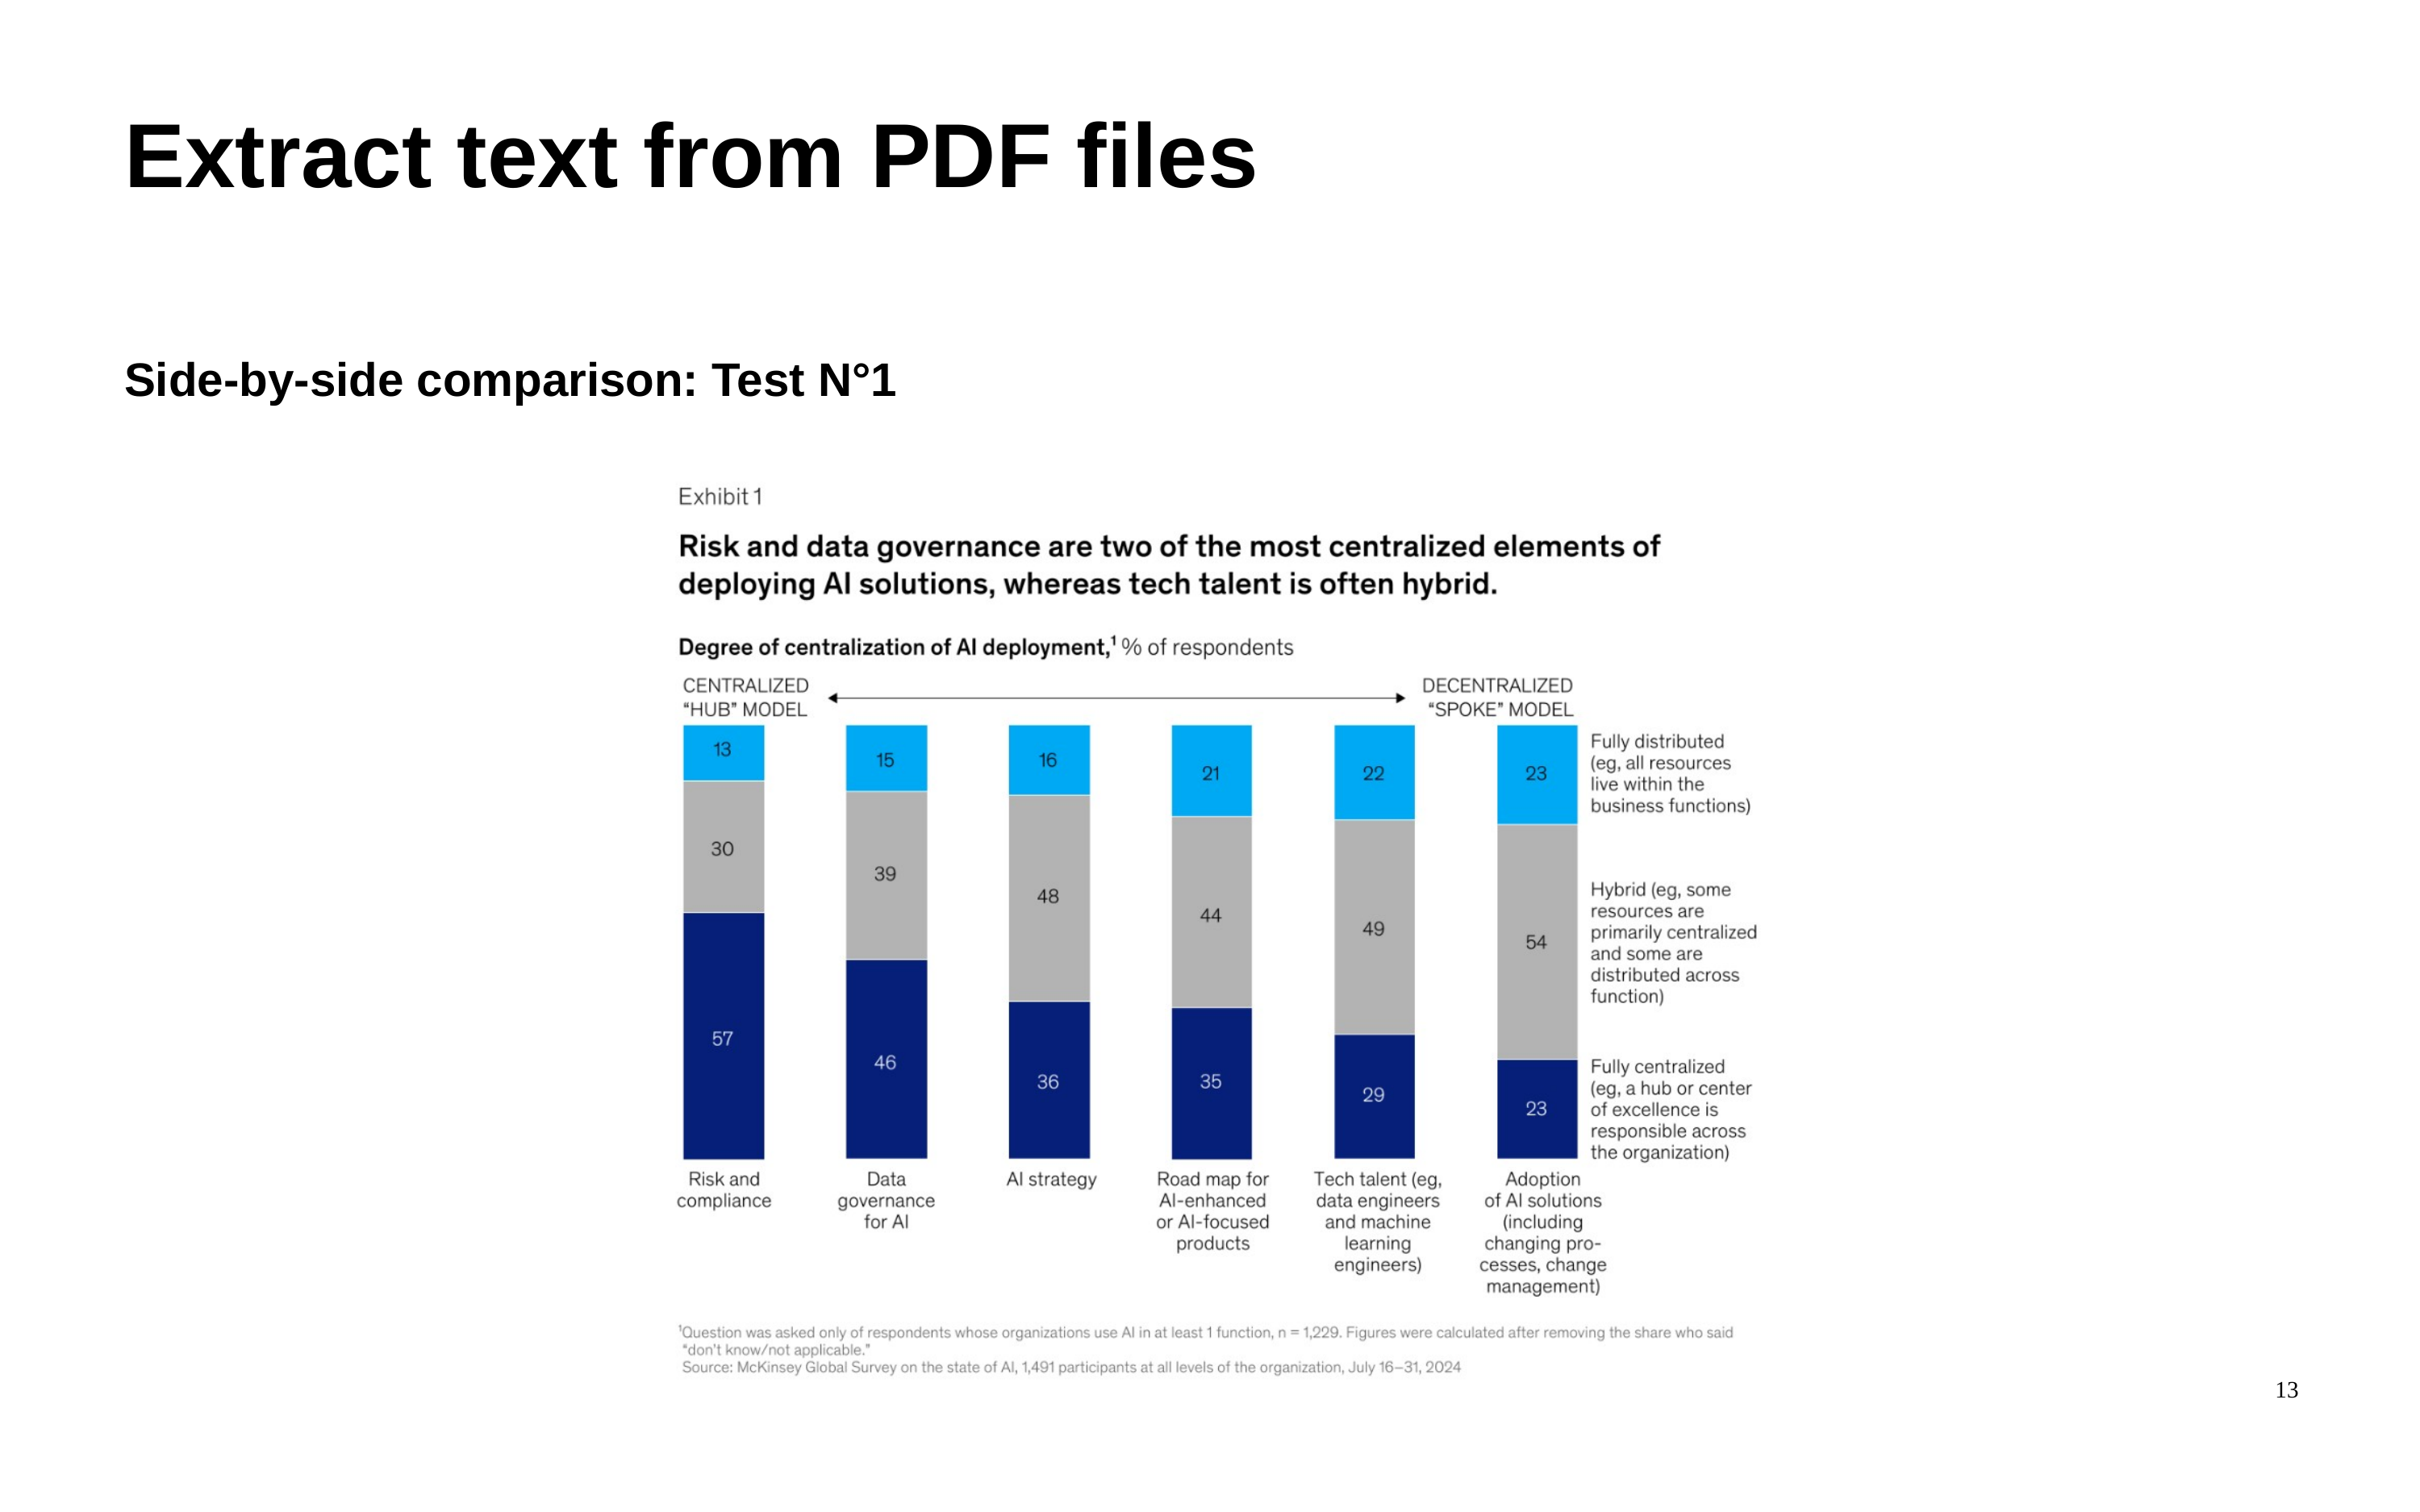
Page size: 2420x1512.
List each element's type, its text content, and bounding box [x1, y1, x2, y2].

text_box Side-by-side comparison: Test N°1 [112, 322, 2118, 413]
picture [635, 461, 1785, 1392]
text_box Extract text from PDF files [112, 61, 2173, 251]
